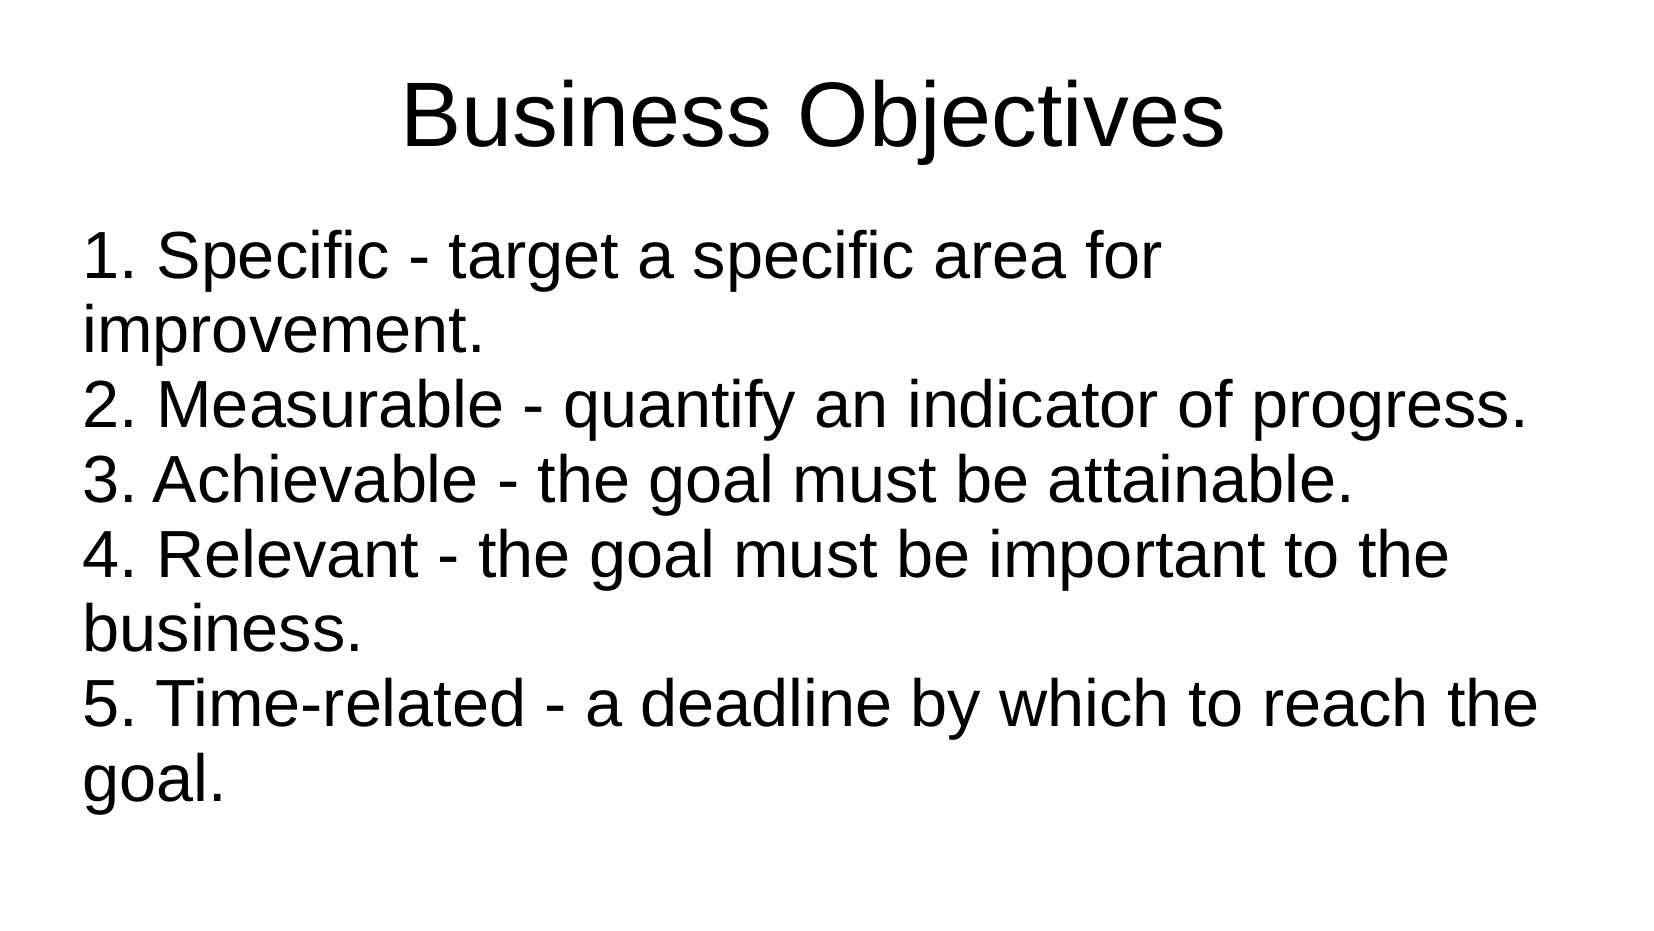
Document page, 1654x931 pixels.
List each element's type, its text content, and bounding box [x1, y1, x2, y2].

title Business Objectives [82, 37, 1571, 193]
subtitle 1. Specific - target a specific area for improvement. 2. Measurable - quantify an indicator of progress. 3. Achievable - the goal must be attainable. 4. Relevant - the goal must be important to the business. 5. Time-related - a deadline by which to reach the goal. [82, 217, 1571, 891]
